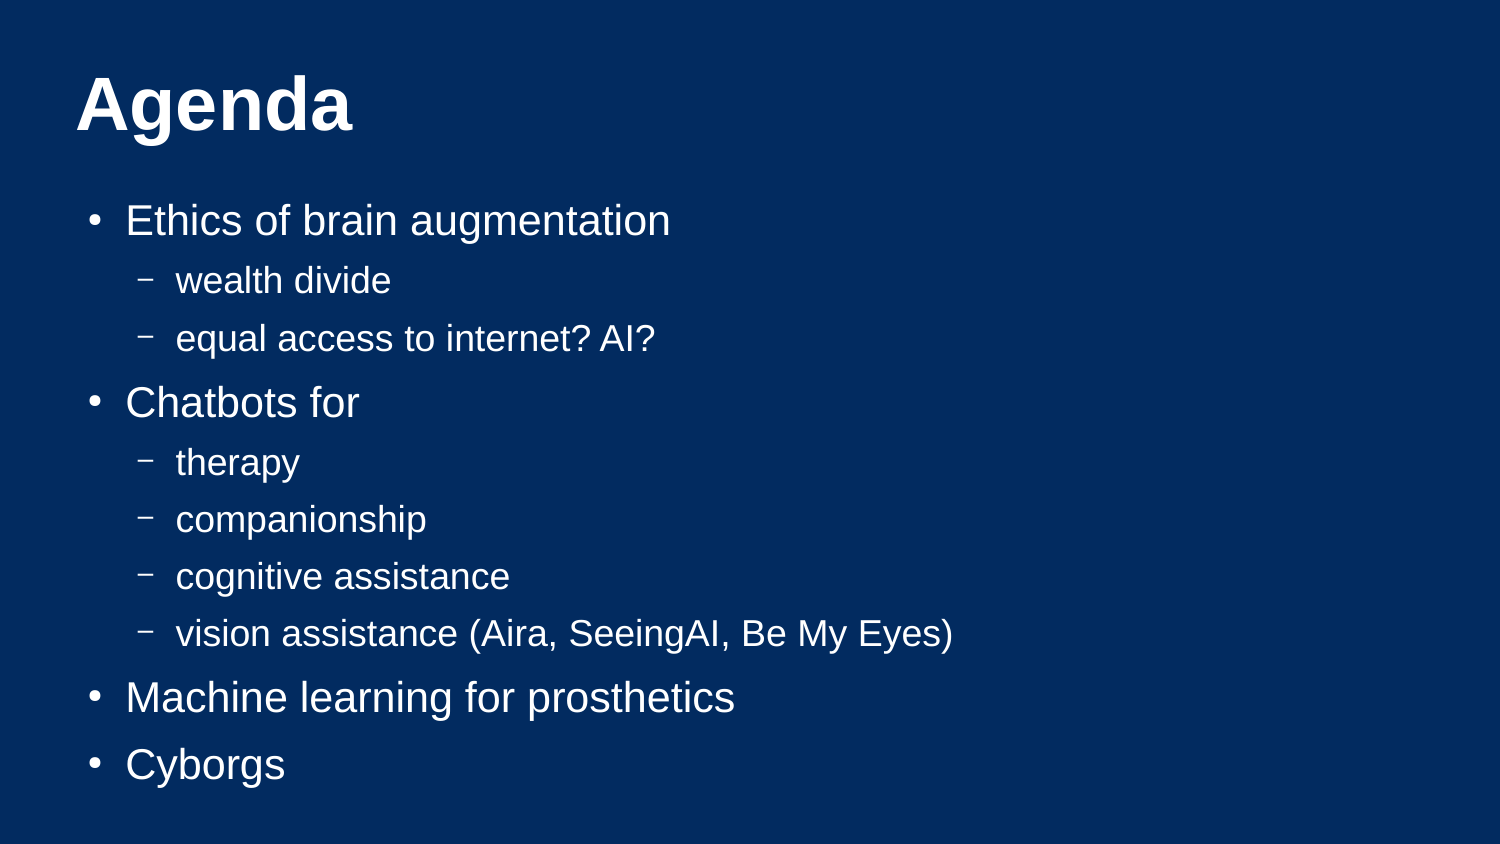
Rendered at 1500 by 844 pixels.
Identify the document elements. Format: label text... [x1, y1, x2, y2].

list Ethics of brain augmentation wealth divide equal access to internet? AI? Chatbots for therapy companionship cognitive assistance vision assistance (Aira, SeeingAI, Be My Eyes) Machine learning for prosthetics Cyborgs [75, 196, 1426, 796]
title Agenda [74, 33, 1425, 175]
